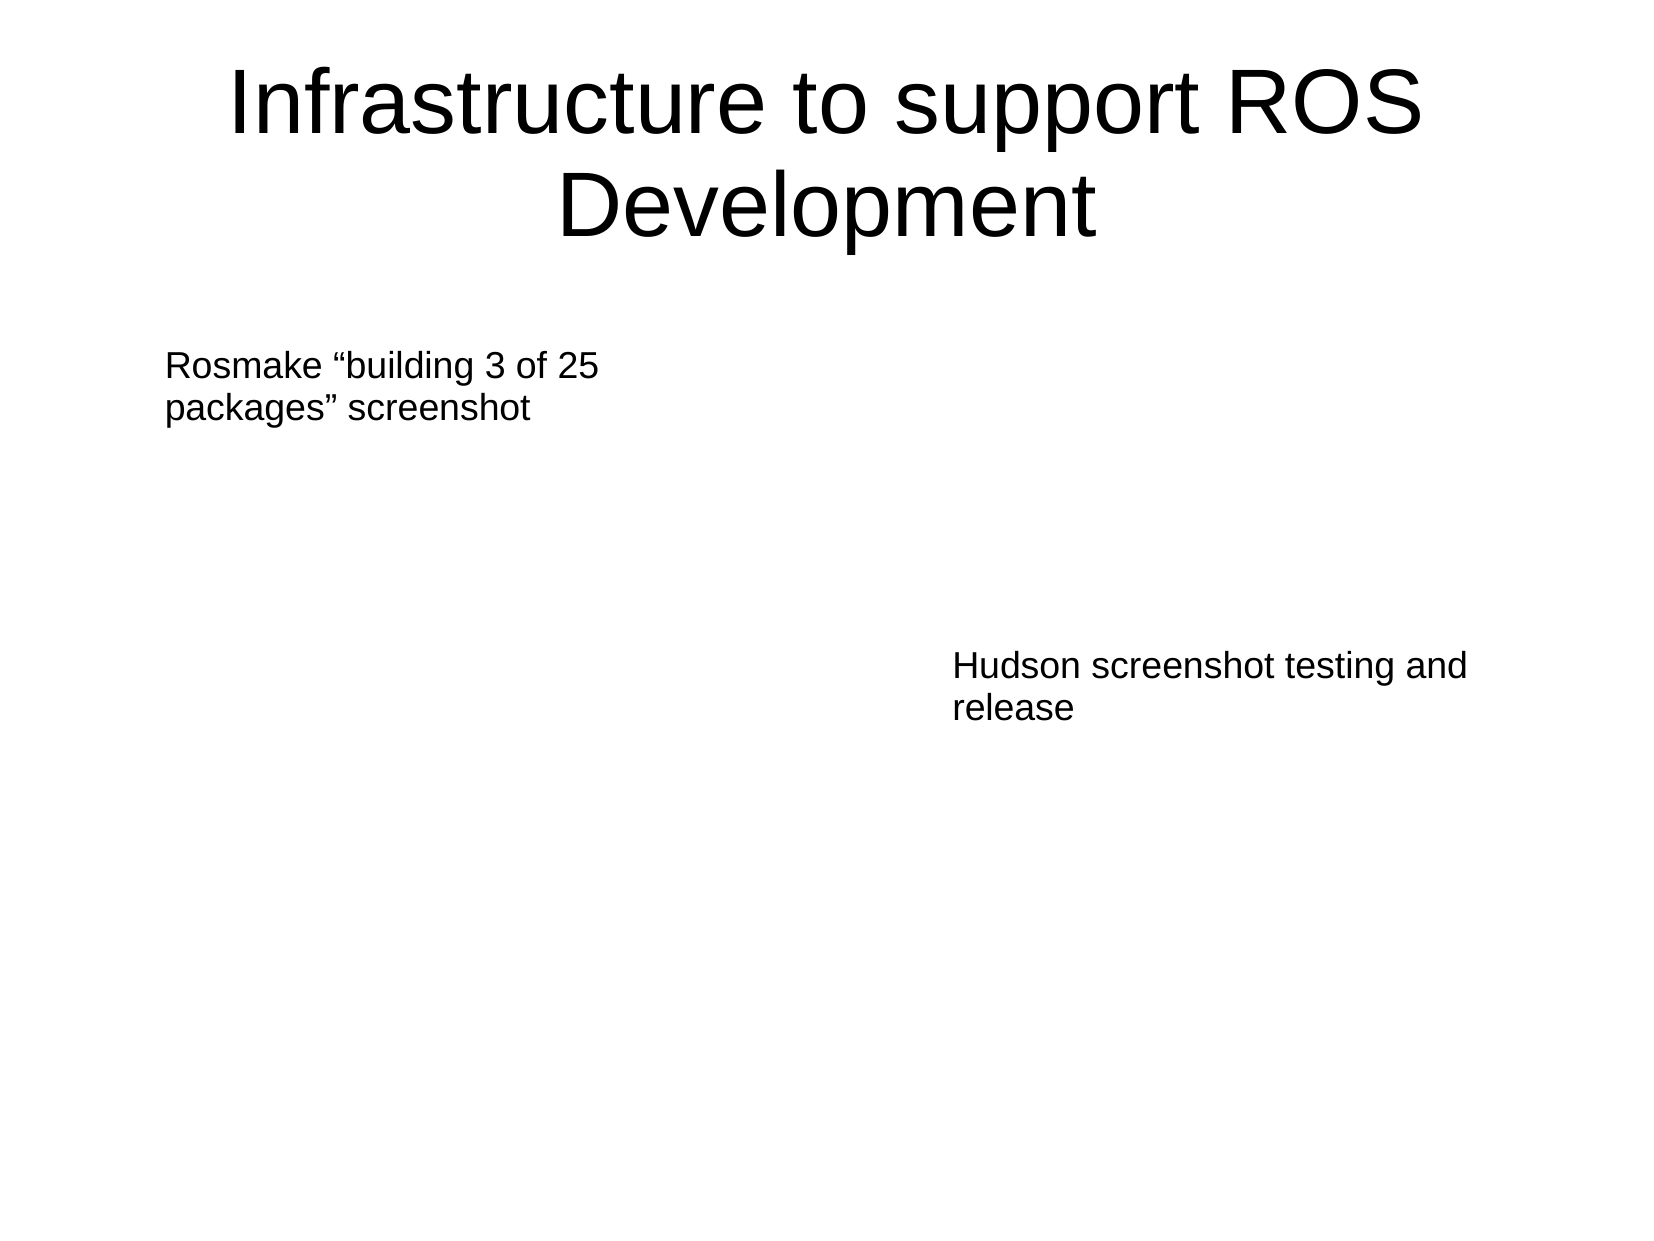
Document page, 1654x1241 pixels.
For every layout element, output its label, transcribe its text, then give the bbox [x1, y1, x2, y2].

text_box Hudson screenshot testing and release [937, 637, 1576, 737]
text_box Rosmake “building 3 of 25 packages” screenshot [150, 337, 638, 437]
title Infrastructure to support ROS Development [82, 50, 1571, 256]
